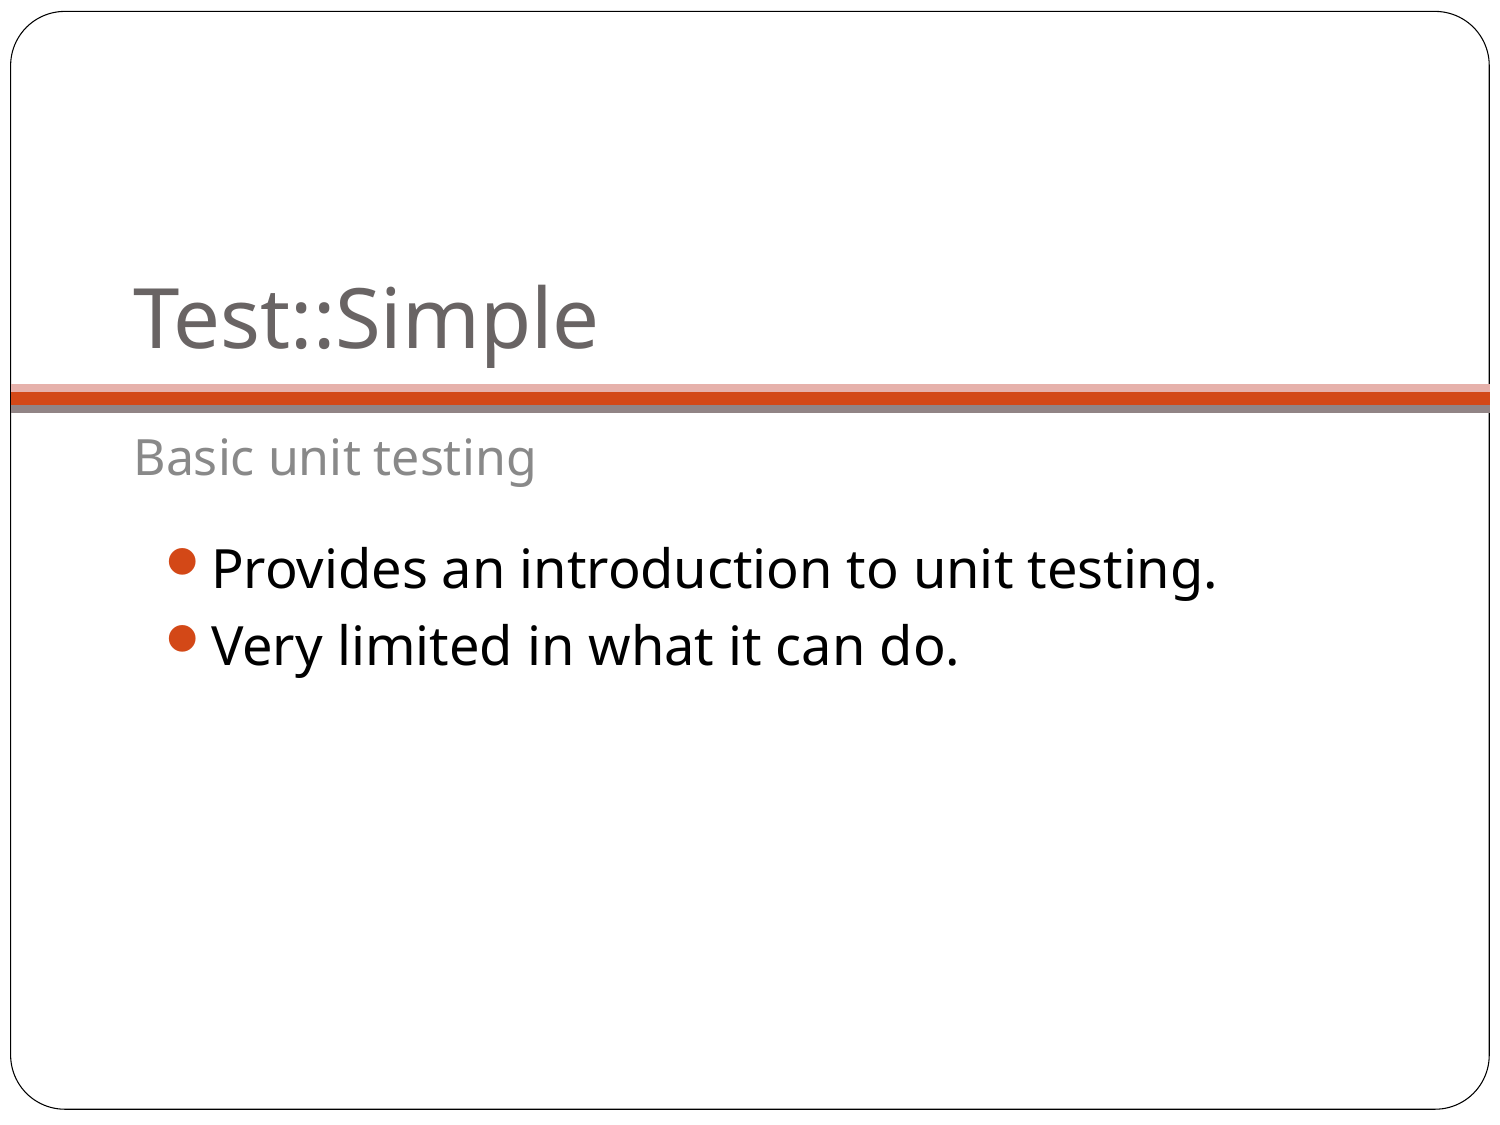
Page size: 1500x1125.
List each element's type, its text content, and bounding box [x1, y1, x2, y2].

text_box Provides an introduction to unit testing. Very limited in what it can do. [150, 527, 1247, 1007]
list Basic unit testing [118, 417, 1394, 638]
title Test::Simple [118, 156, 1394, 380]
